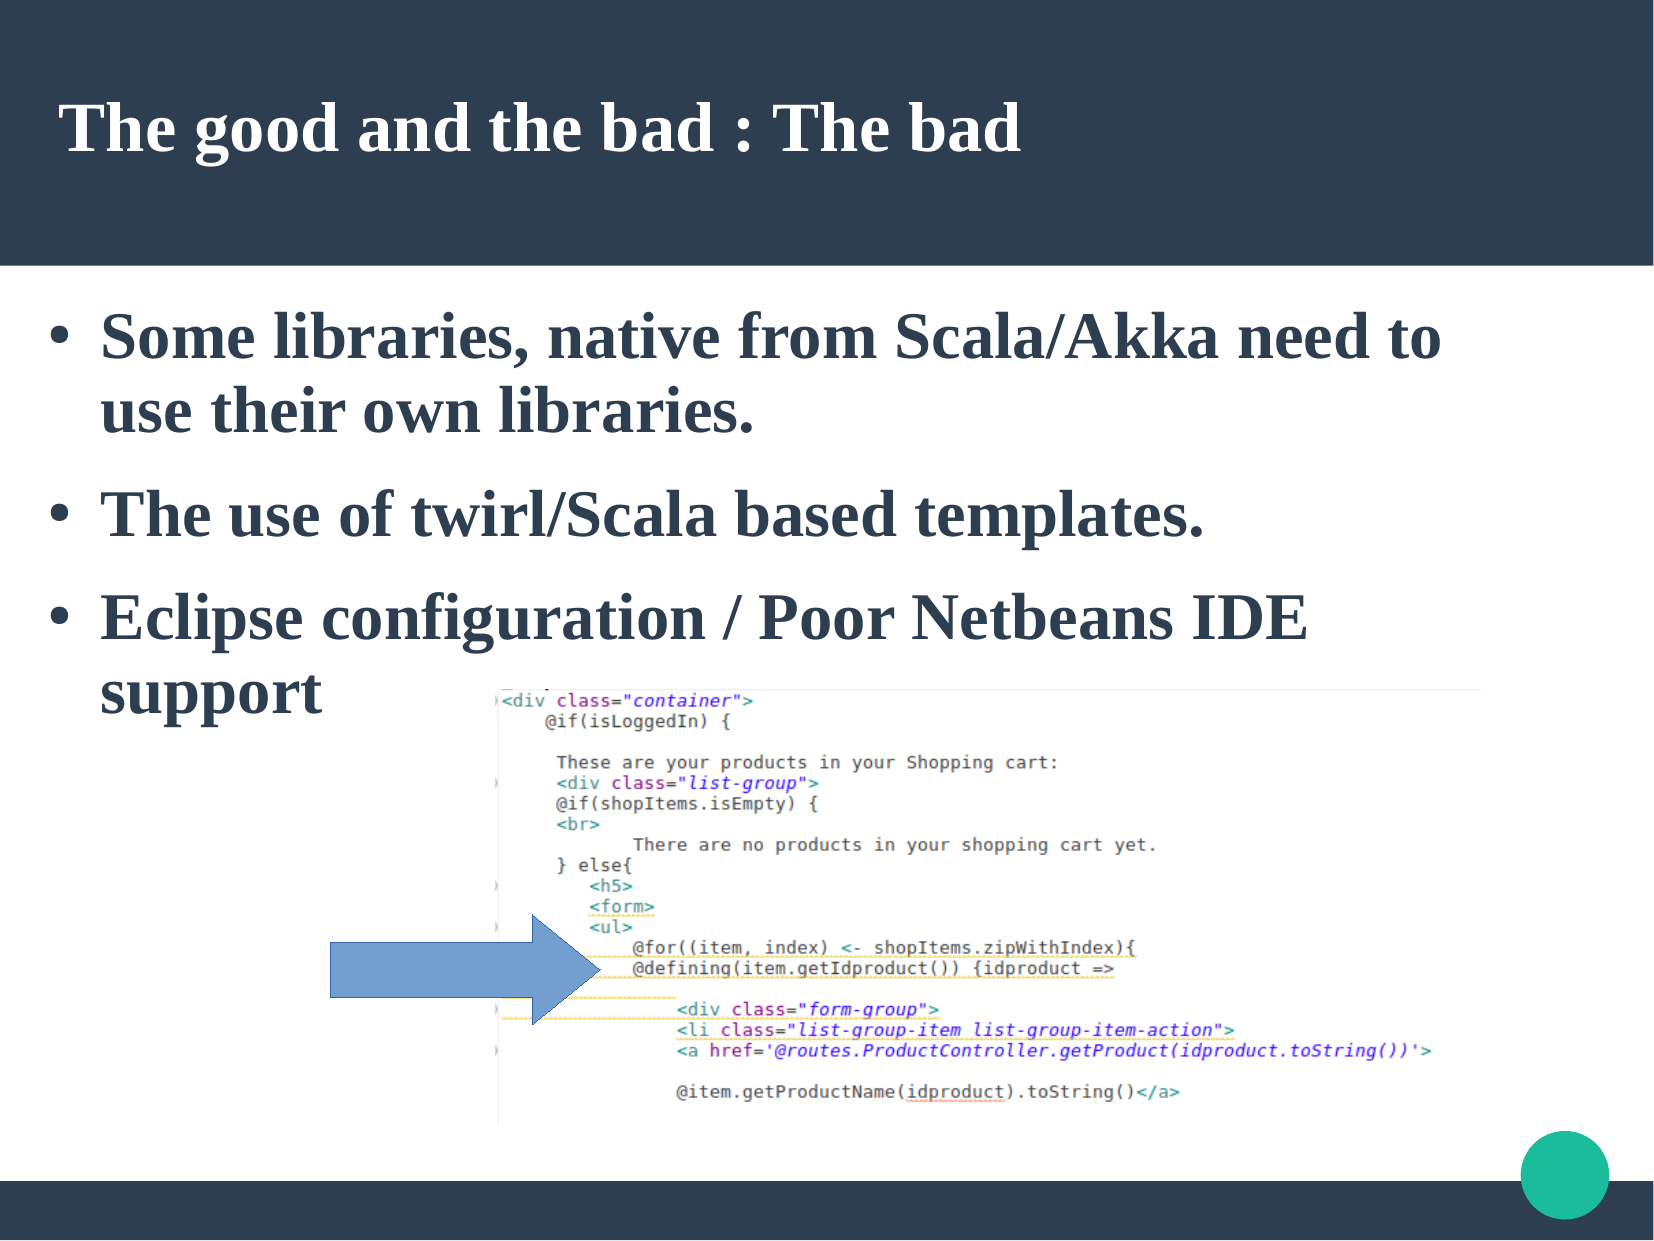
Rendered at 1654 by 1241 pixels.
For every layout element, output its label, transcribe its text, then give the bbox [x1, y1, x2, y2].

text_box [330, 914, 601, 1025]
list Some libraries, native from Scala/Akka need to use their own libraries. The use of twirl/Scala based templates. Eclipse configuration / Poor Netbeans IDE support [30, 195, 1519, 916]
title The good and the bad : The bad [59, 49, 1595, 207]
picture [495, 689, 1481, 1124]
